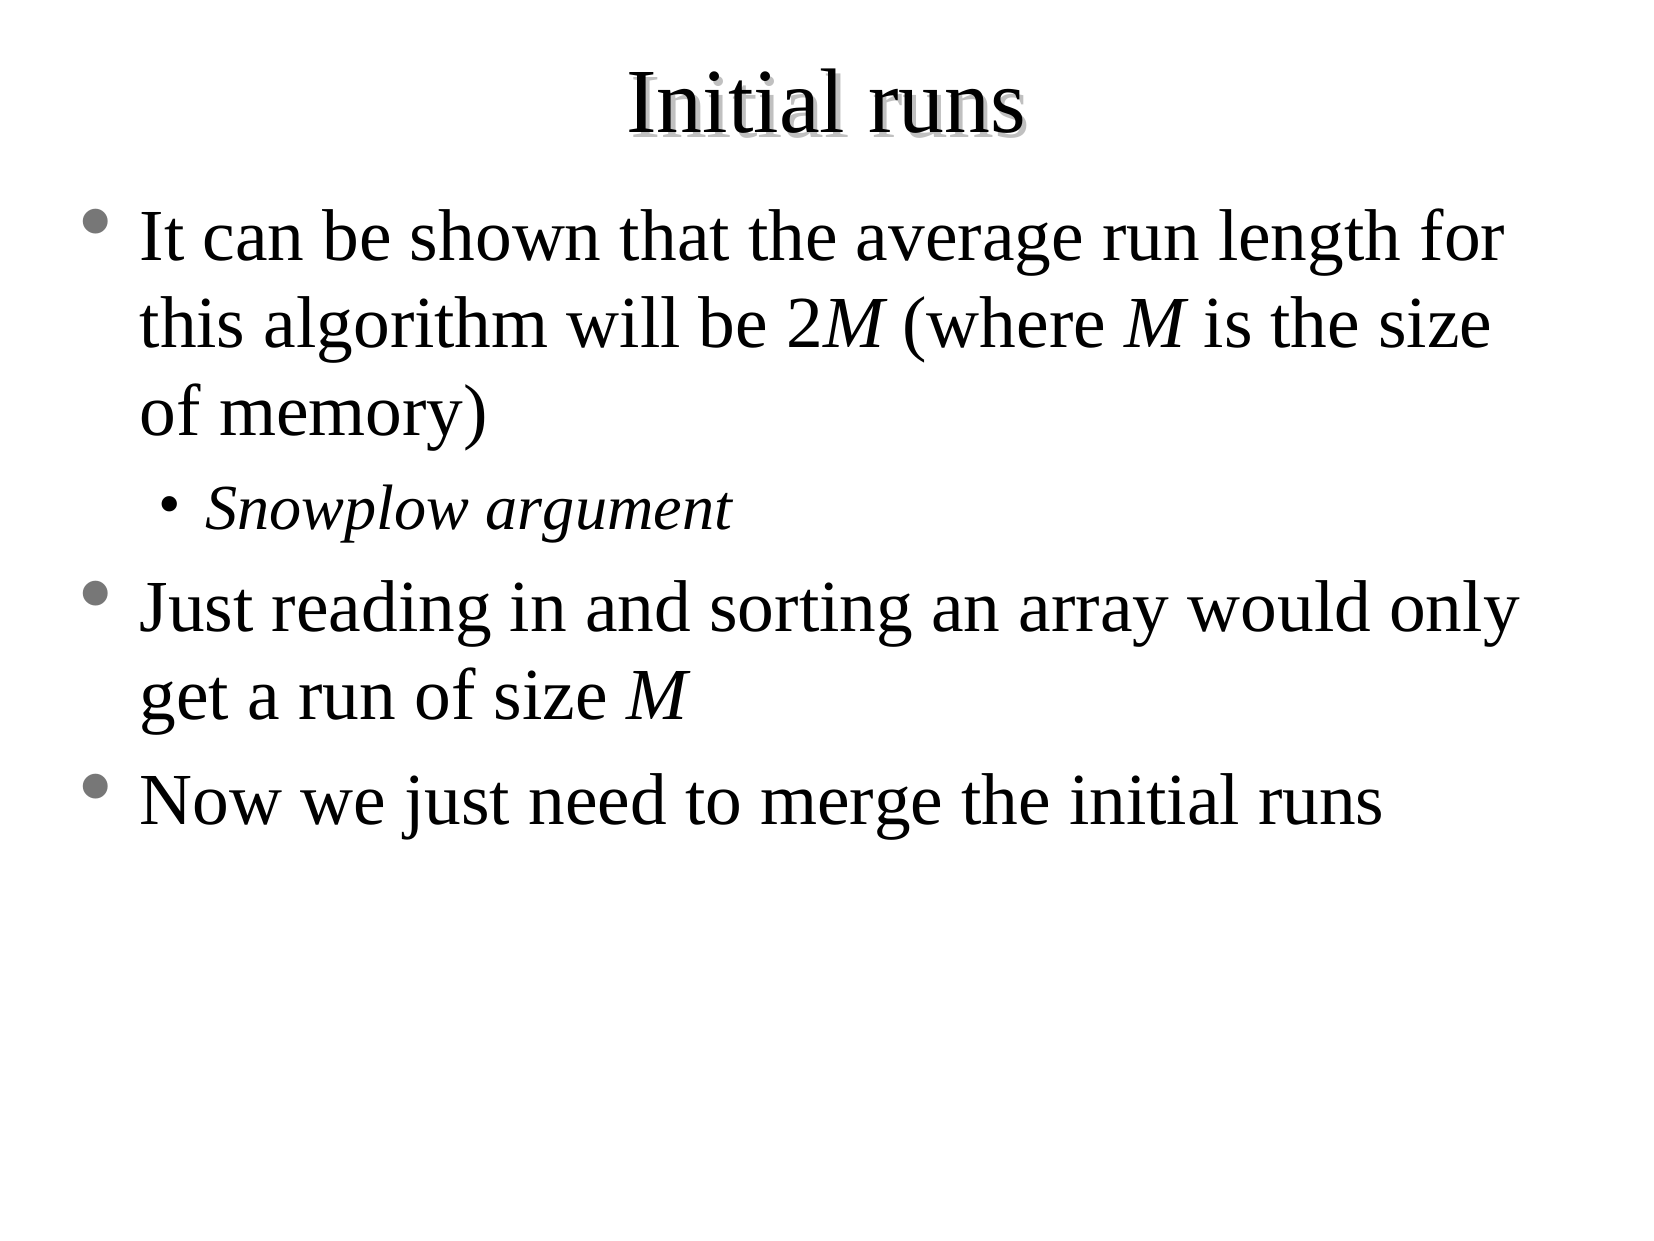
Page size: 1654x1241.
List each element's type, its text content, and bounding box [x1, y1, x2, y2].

list It can be shown that the average run length for this algorithm will be 2M (where M is the size of memory) Snowplow argument Just reading in and sorting an array would only get a run of size M Now we just need to merge the initial runs [68, 178, 1585, 1130]
title Initial runs [68, 27, 1585, 166]
